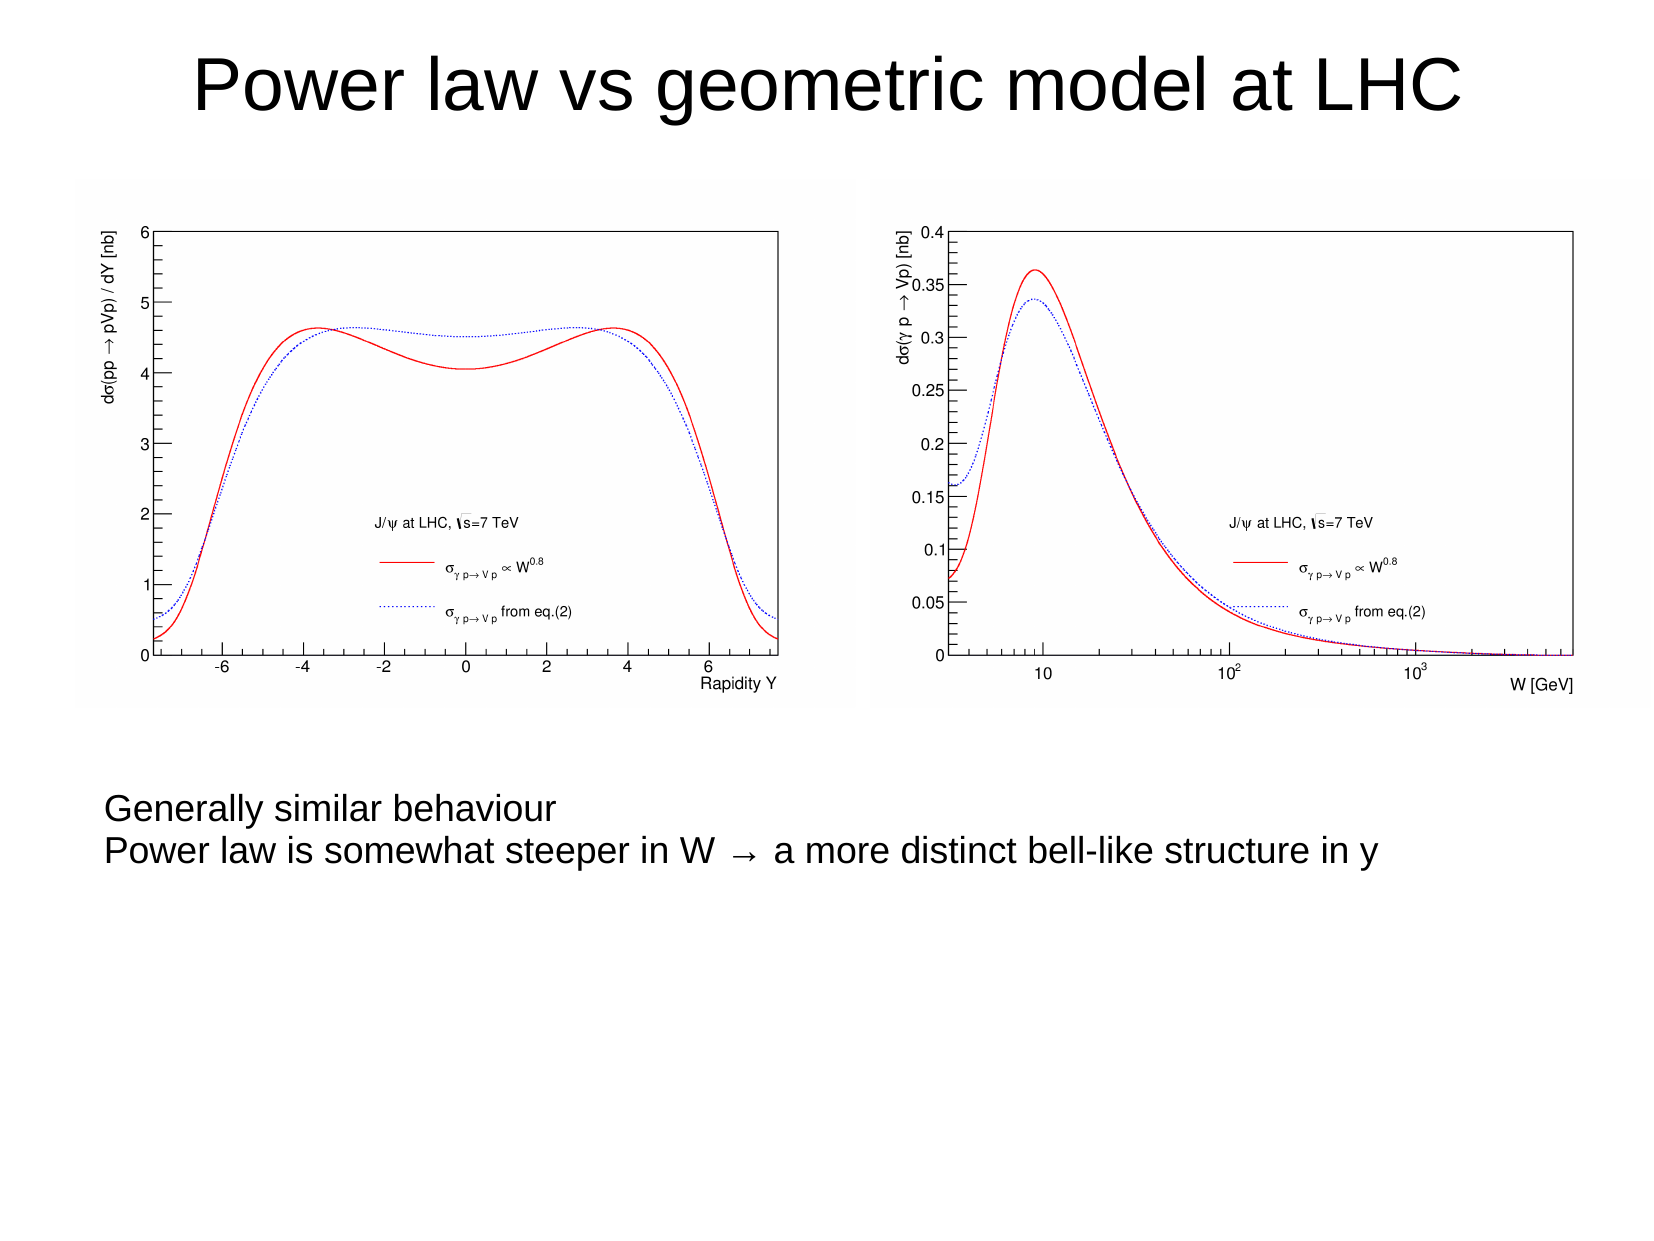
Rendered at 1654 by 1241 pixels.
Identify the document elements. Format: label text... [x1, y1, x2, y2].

text_box Generally similar behaviour Power law is somewhat steeper in W → a more distinct bell-like structure in y [88, 780, 1395, 879]
picture [870, 179, 1651, 709]
picture [75, 179, 856, 709]
title Power law vs geometric model at LHC [82, 42, 1576, 127]
